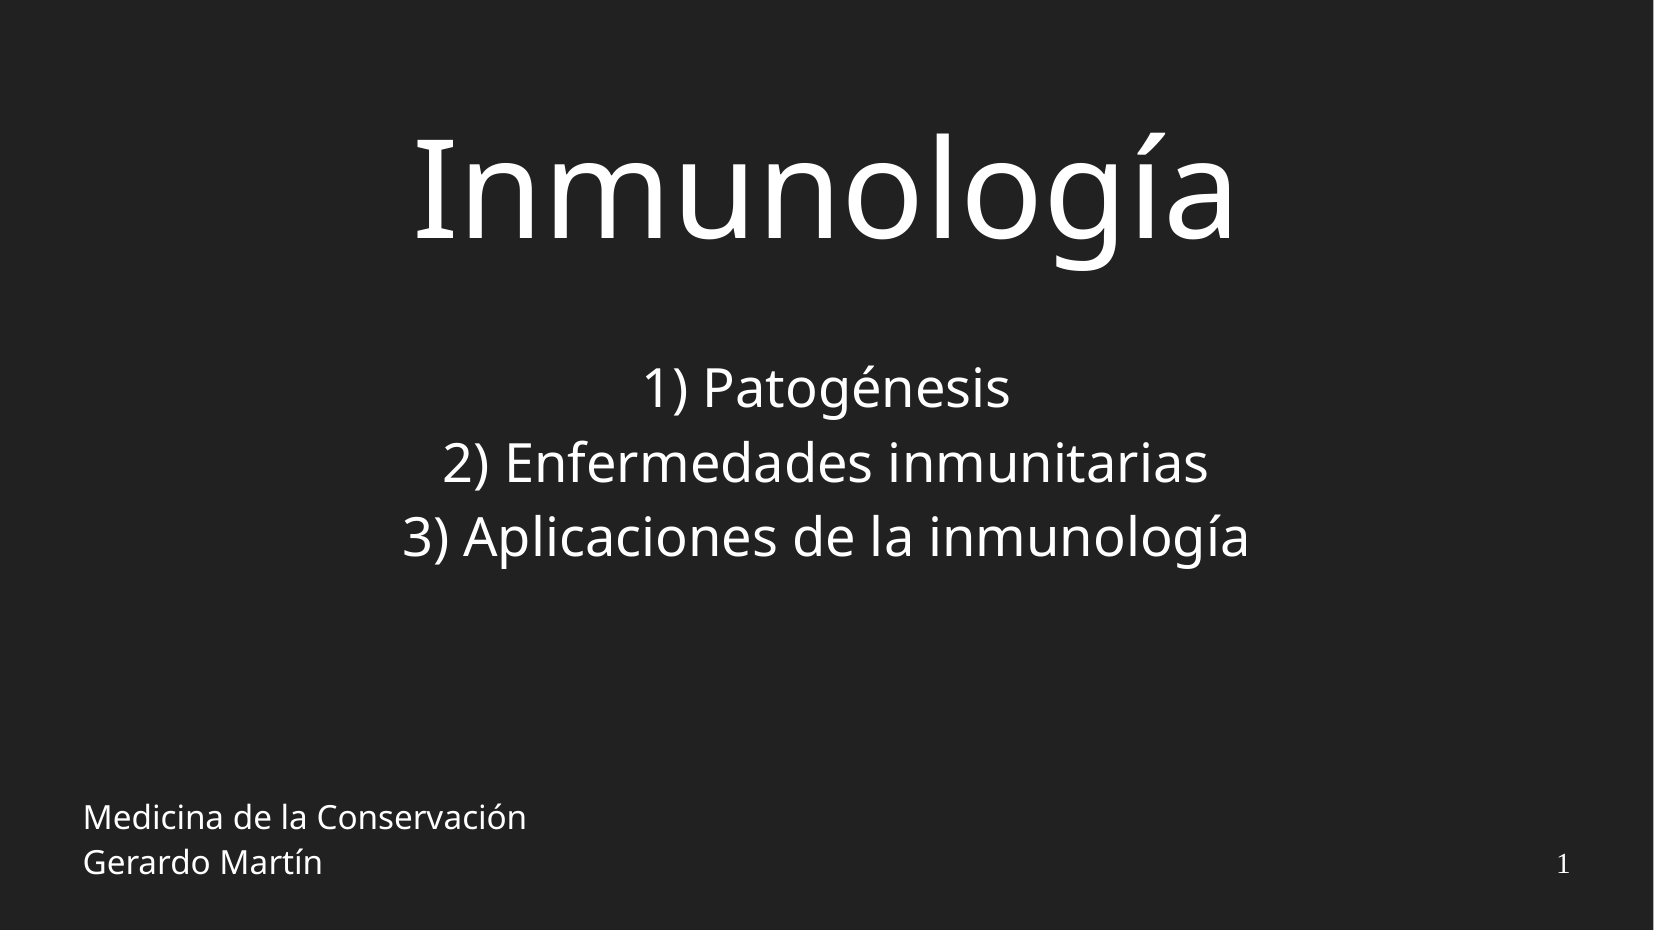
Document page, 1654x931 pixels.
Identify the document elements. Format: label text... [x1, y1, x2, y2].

subtitle Patogénesis Enfermedades inmunitarias Aplicaciones de la inmunología Medicina de la Conservación Gerardo Martín [82, 347, 1571, 887]
title Inmunología [82, 103, 1571, 269]
